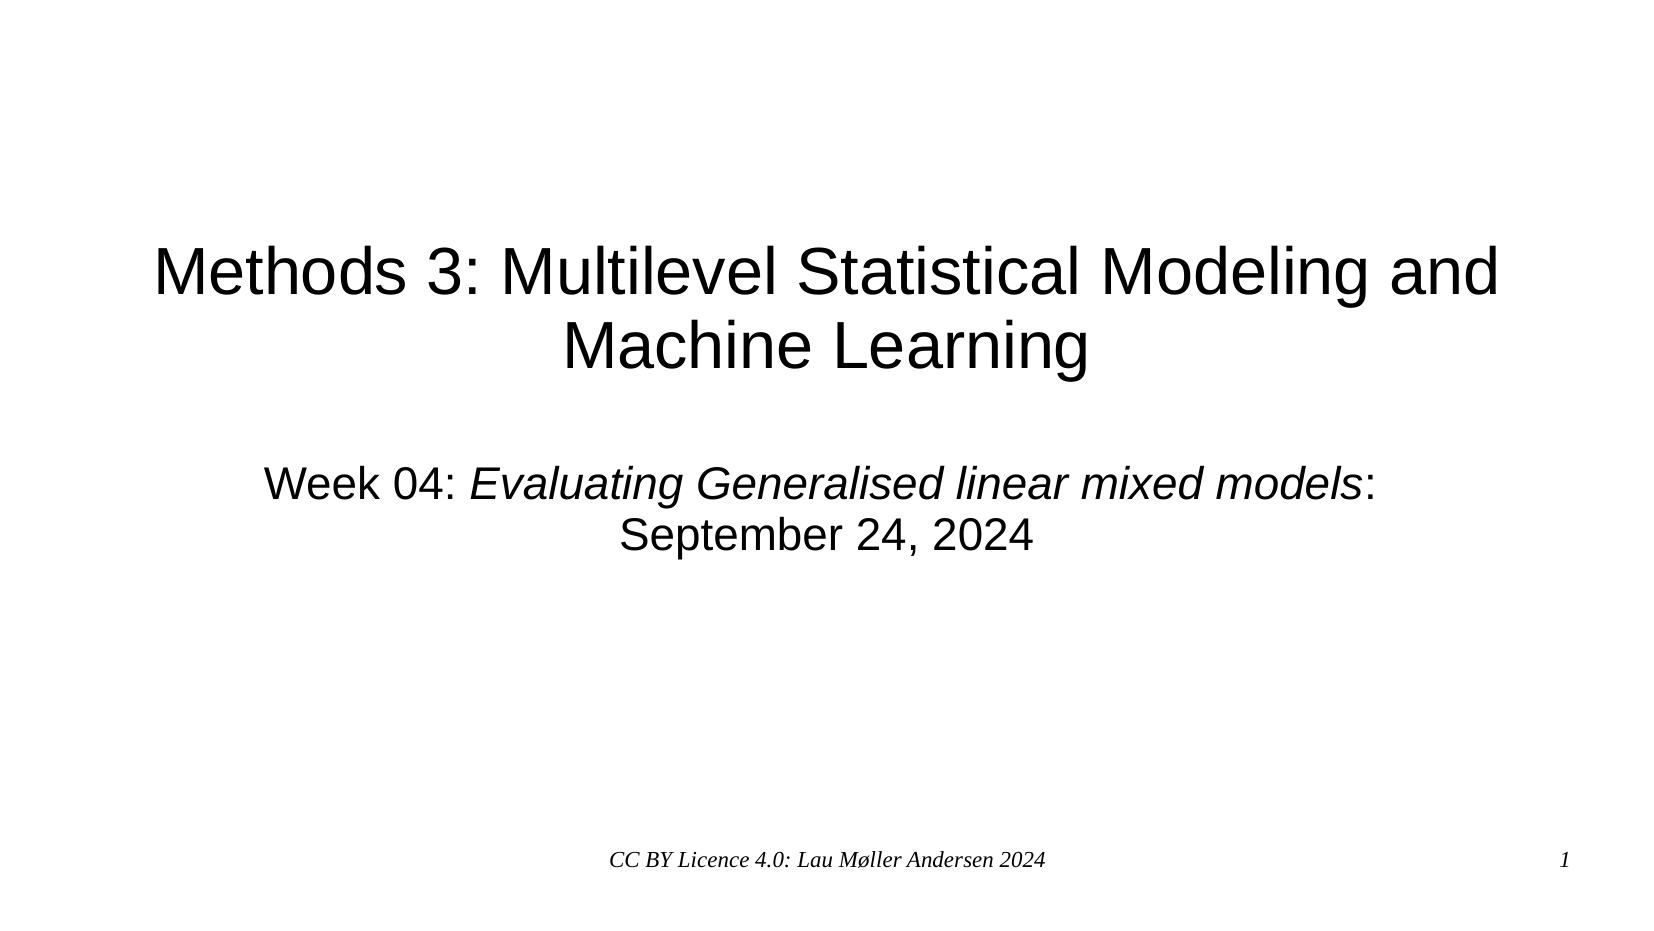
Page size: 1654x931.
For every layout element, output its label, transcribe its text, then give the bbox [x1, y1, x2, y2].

subtitle Methods 3: Multilevel Statistical Modeling and Machine Learning Week 04: Evaluating Generalised linear mixed models: September 24, 2024 [82, 37, 1571, 757]
